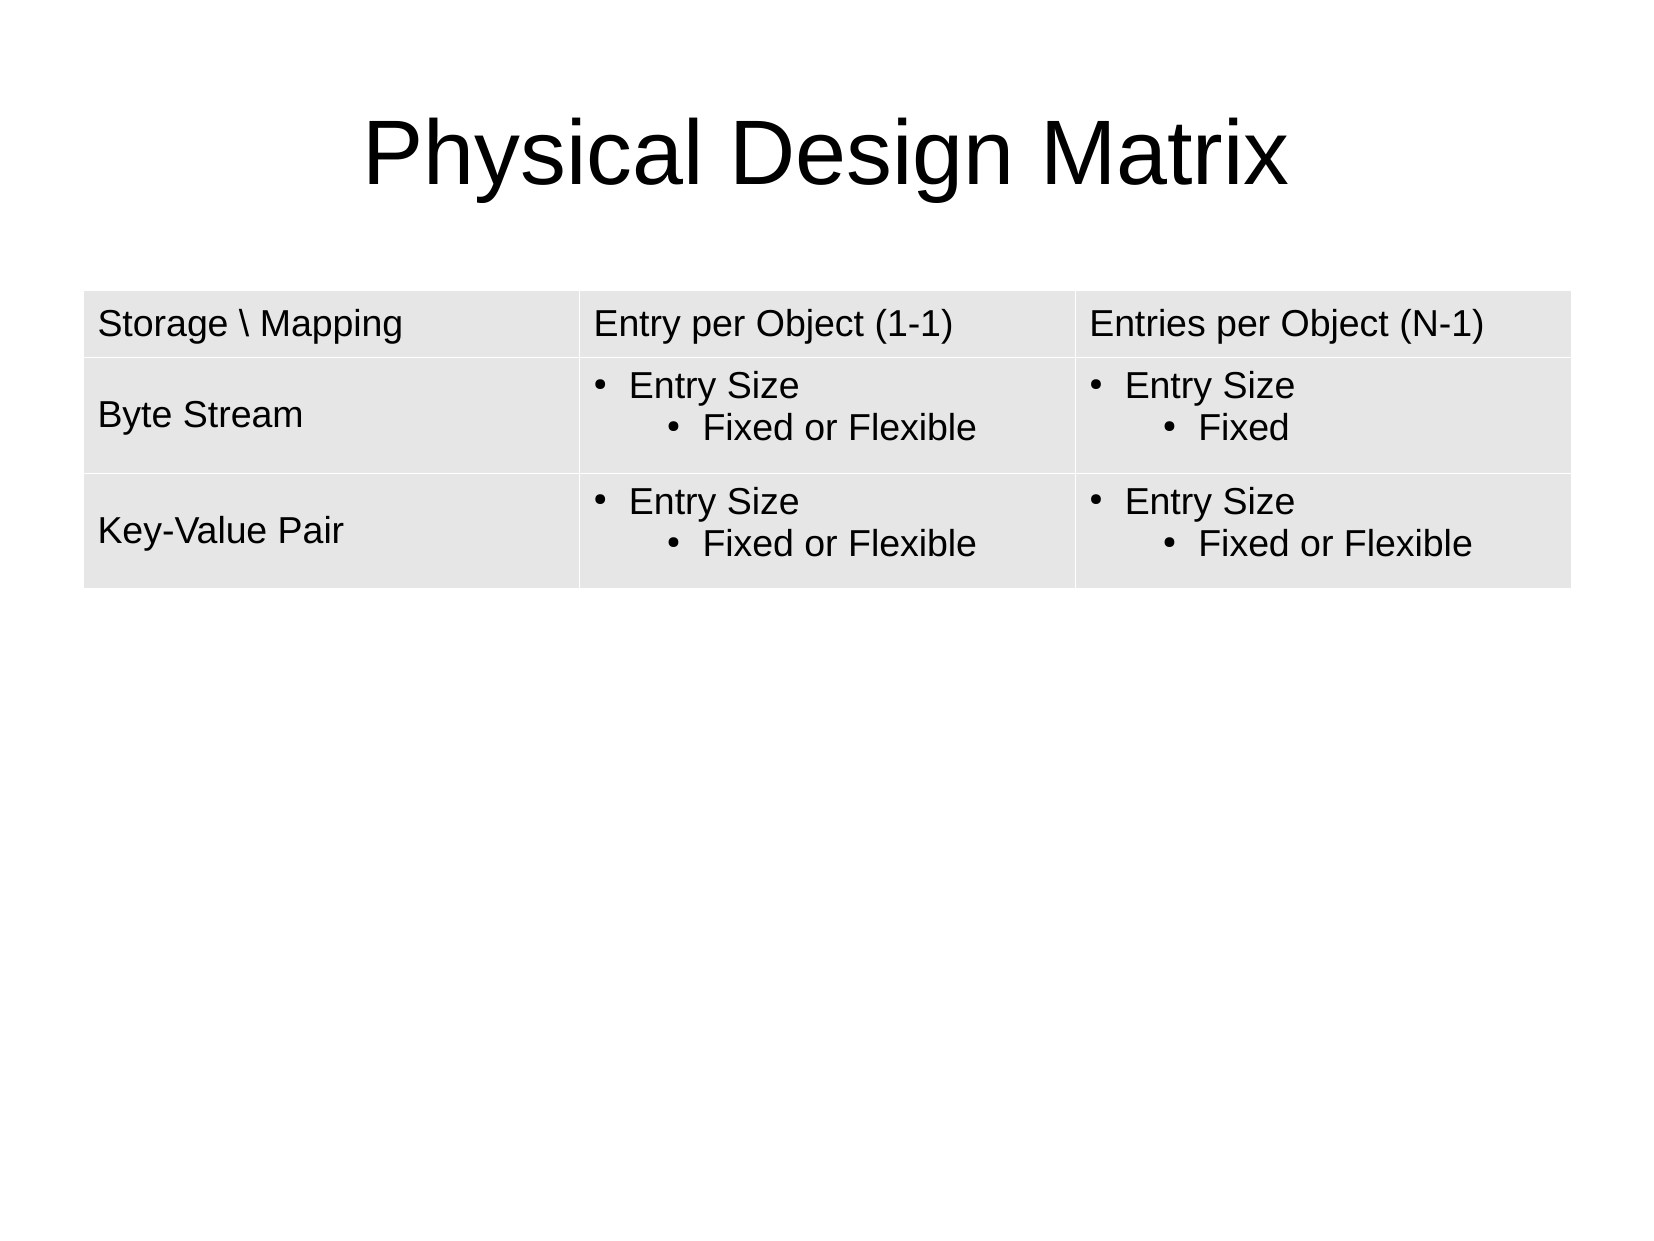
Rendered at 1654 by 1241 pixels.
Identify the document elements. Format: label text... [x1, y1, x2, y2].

table_cell Byte Stream [84, 358, 579, 473]
table_header Entry per Object (1-1) [580, 291, 1075, 357]
table_header Storage \ Mapping [84, 291, 579, 357]
table_header Entries per Object (N-1) [1076, 291, 1571, 357]
table_cell Entry Size Fixed or Flexible [580, 474, 1075, 588]
table_cell Entry Size Fixed or Flexible [580, 358, 1075, 473]
title Physical Design Matrix [82, 49, 1571, 257]
table_cell Entry Size Fixed or Flexible [1076, 474, 1571, 588]
table_cell Key-Value Pair [84, 474, 579, 588]
table_cell Entry Size Fixed [1076, 358, 1571, 473]
